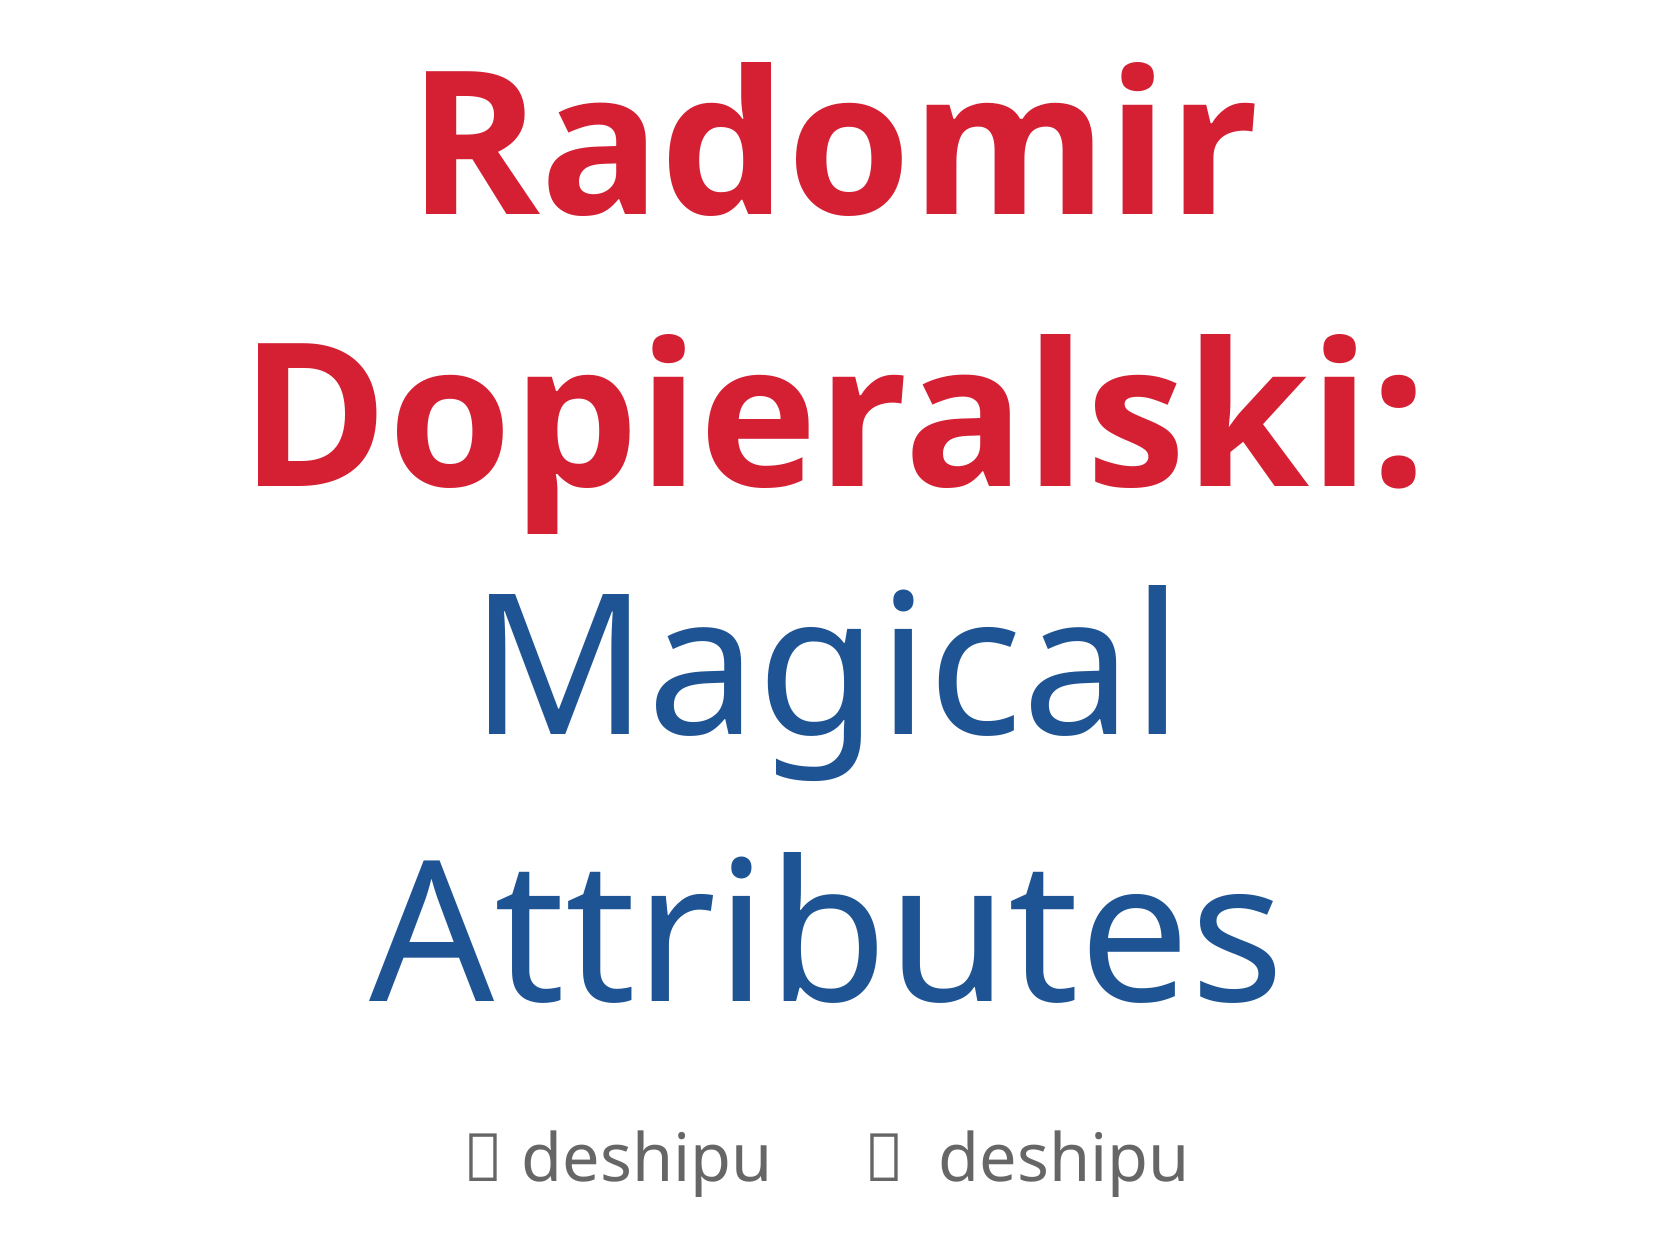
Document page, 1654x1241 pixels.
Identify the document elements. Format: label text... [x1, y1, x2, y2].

title Radomir Dopieralski: [90, 104, 1579, 442]
list Magical Attributes [82, 525, 1571, 1061]
list  deshipu  deshipu [82, 1110, 1571, 1231]
